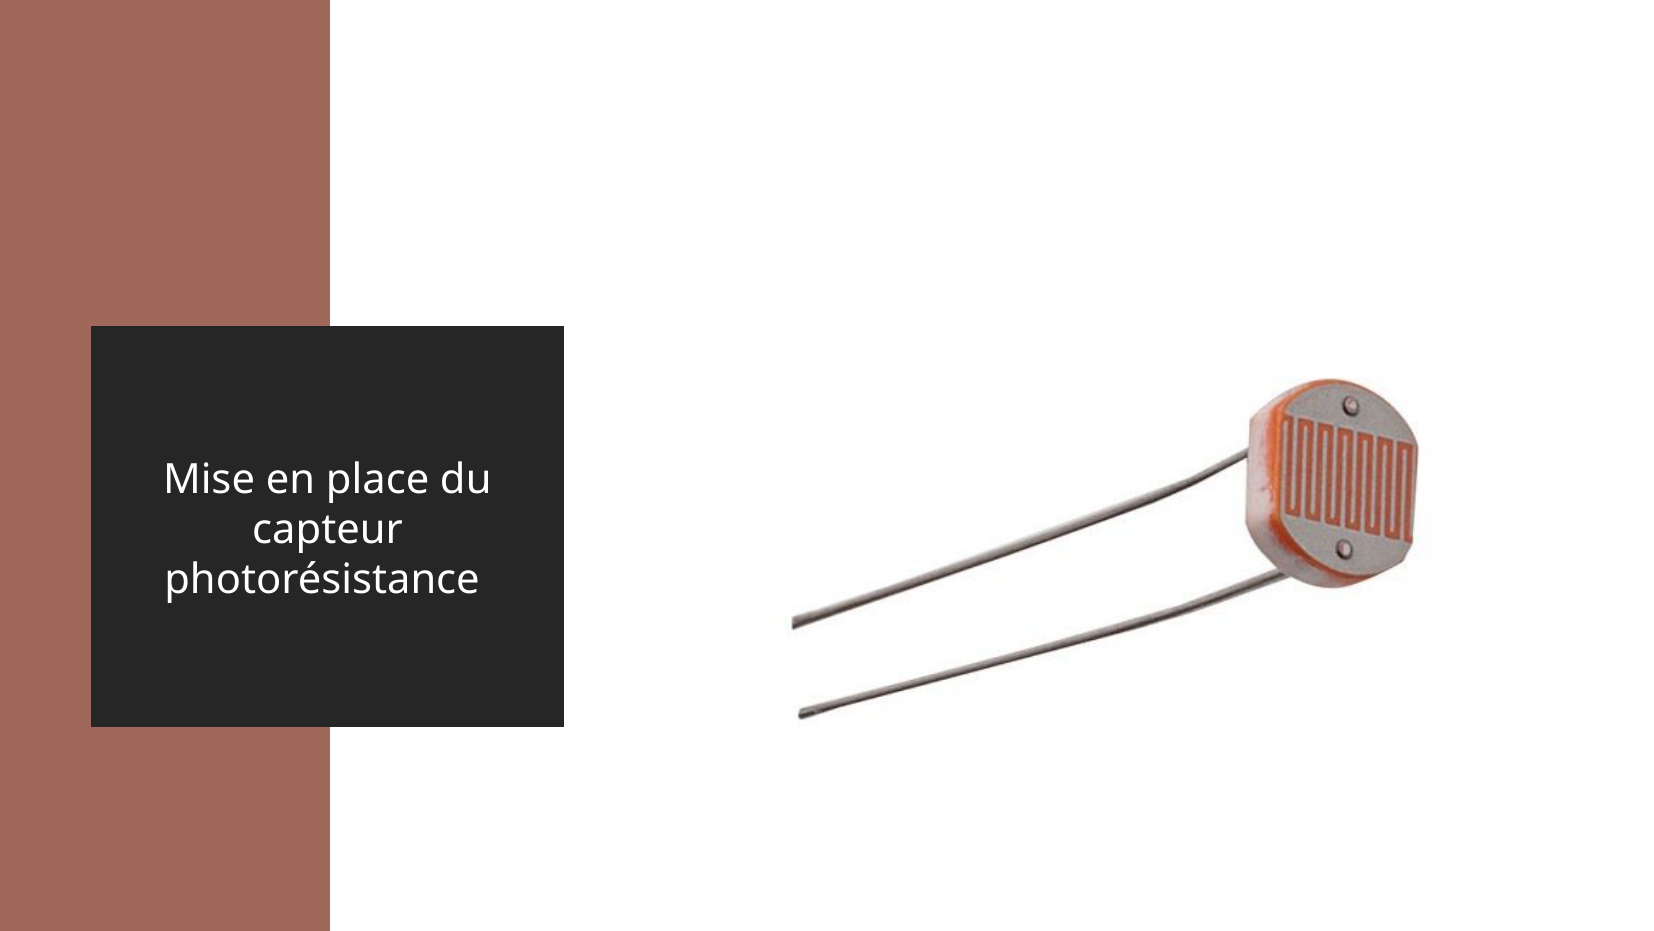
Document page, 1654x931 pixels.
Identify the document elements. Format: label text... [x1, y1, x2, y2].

picture [707, 242, 1594, 811]
text_box [0, 0, 1654, 931]
text_box Mise en place du capteur photorésistance [105, 340, 550, 713]
